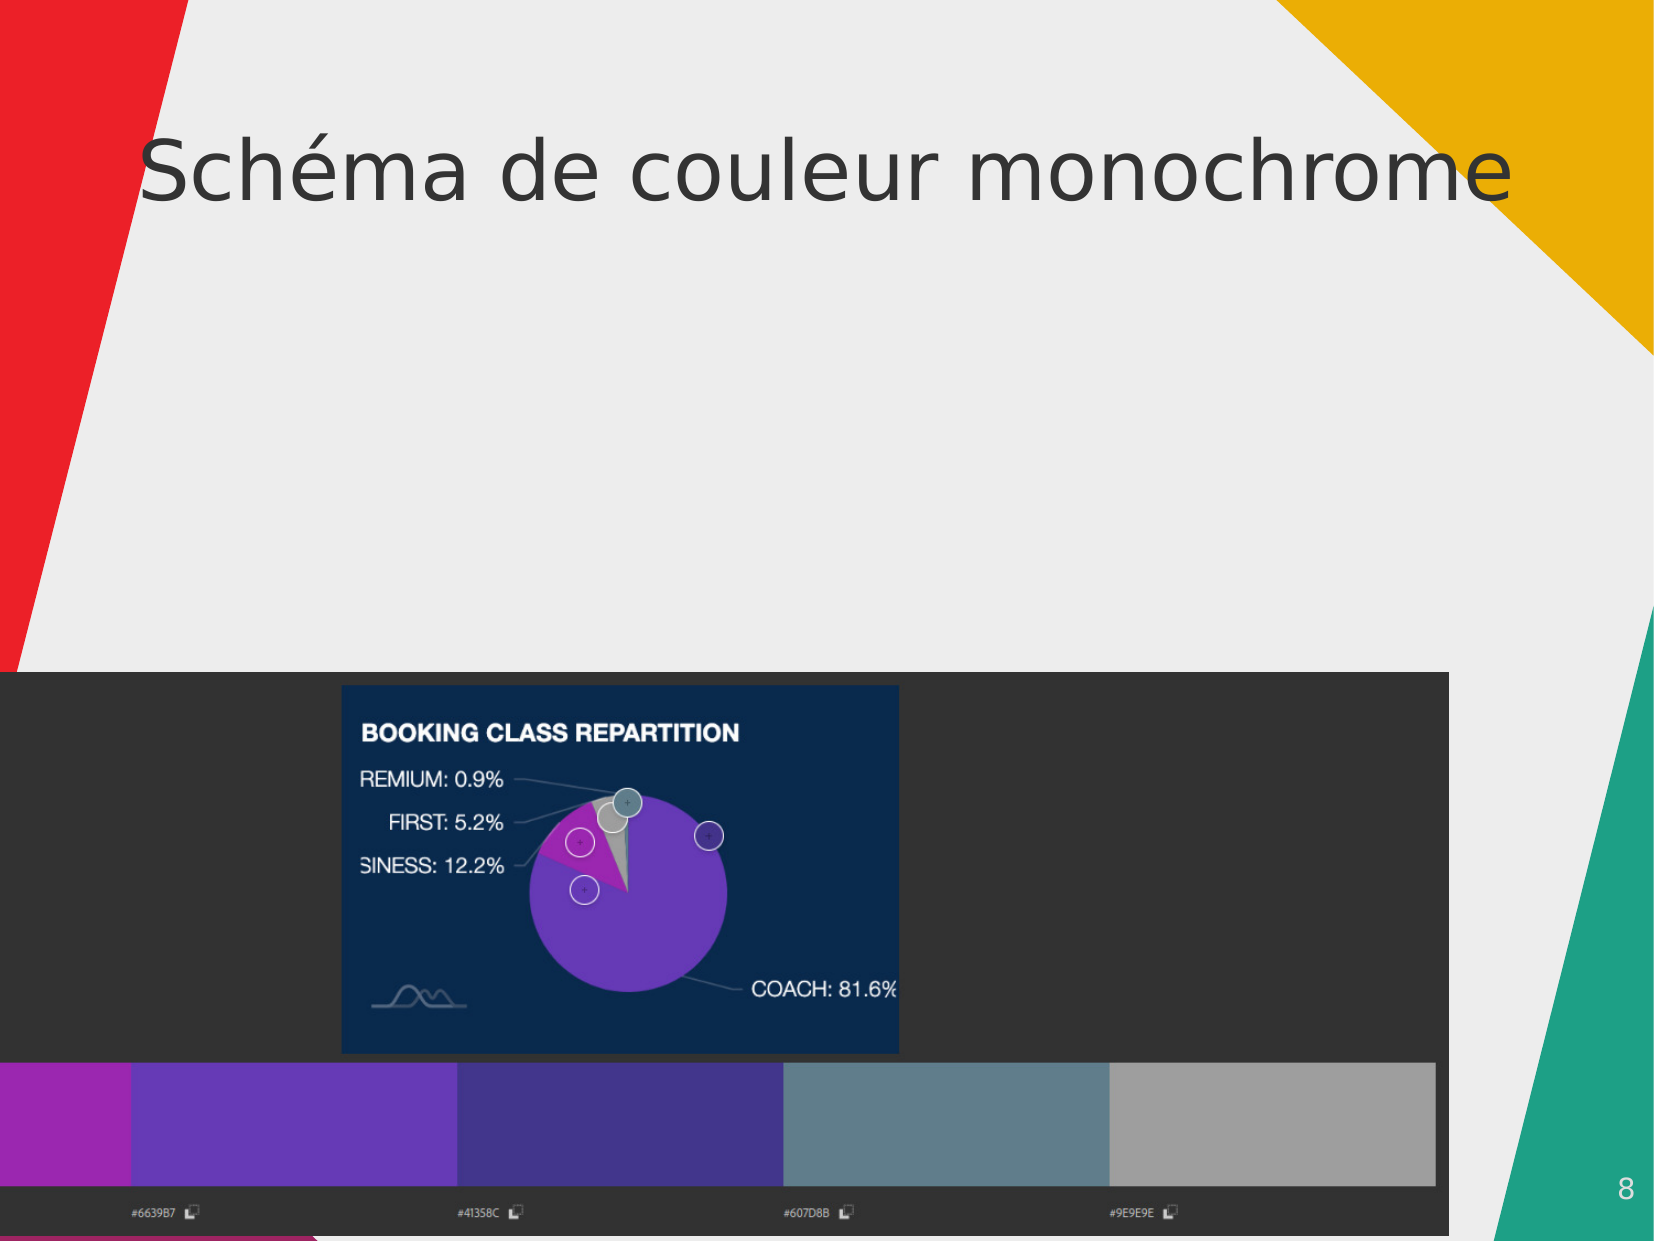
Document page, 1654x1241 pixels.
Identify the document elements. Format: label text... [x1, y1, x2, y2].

picture [0, 672, 1449, 1236]
title Schéma de couleur monochrome [114, 73, 1539, 271]
